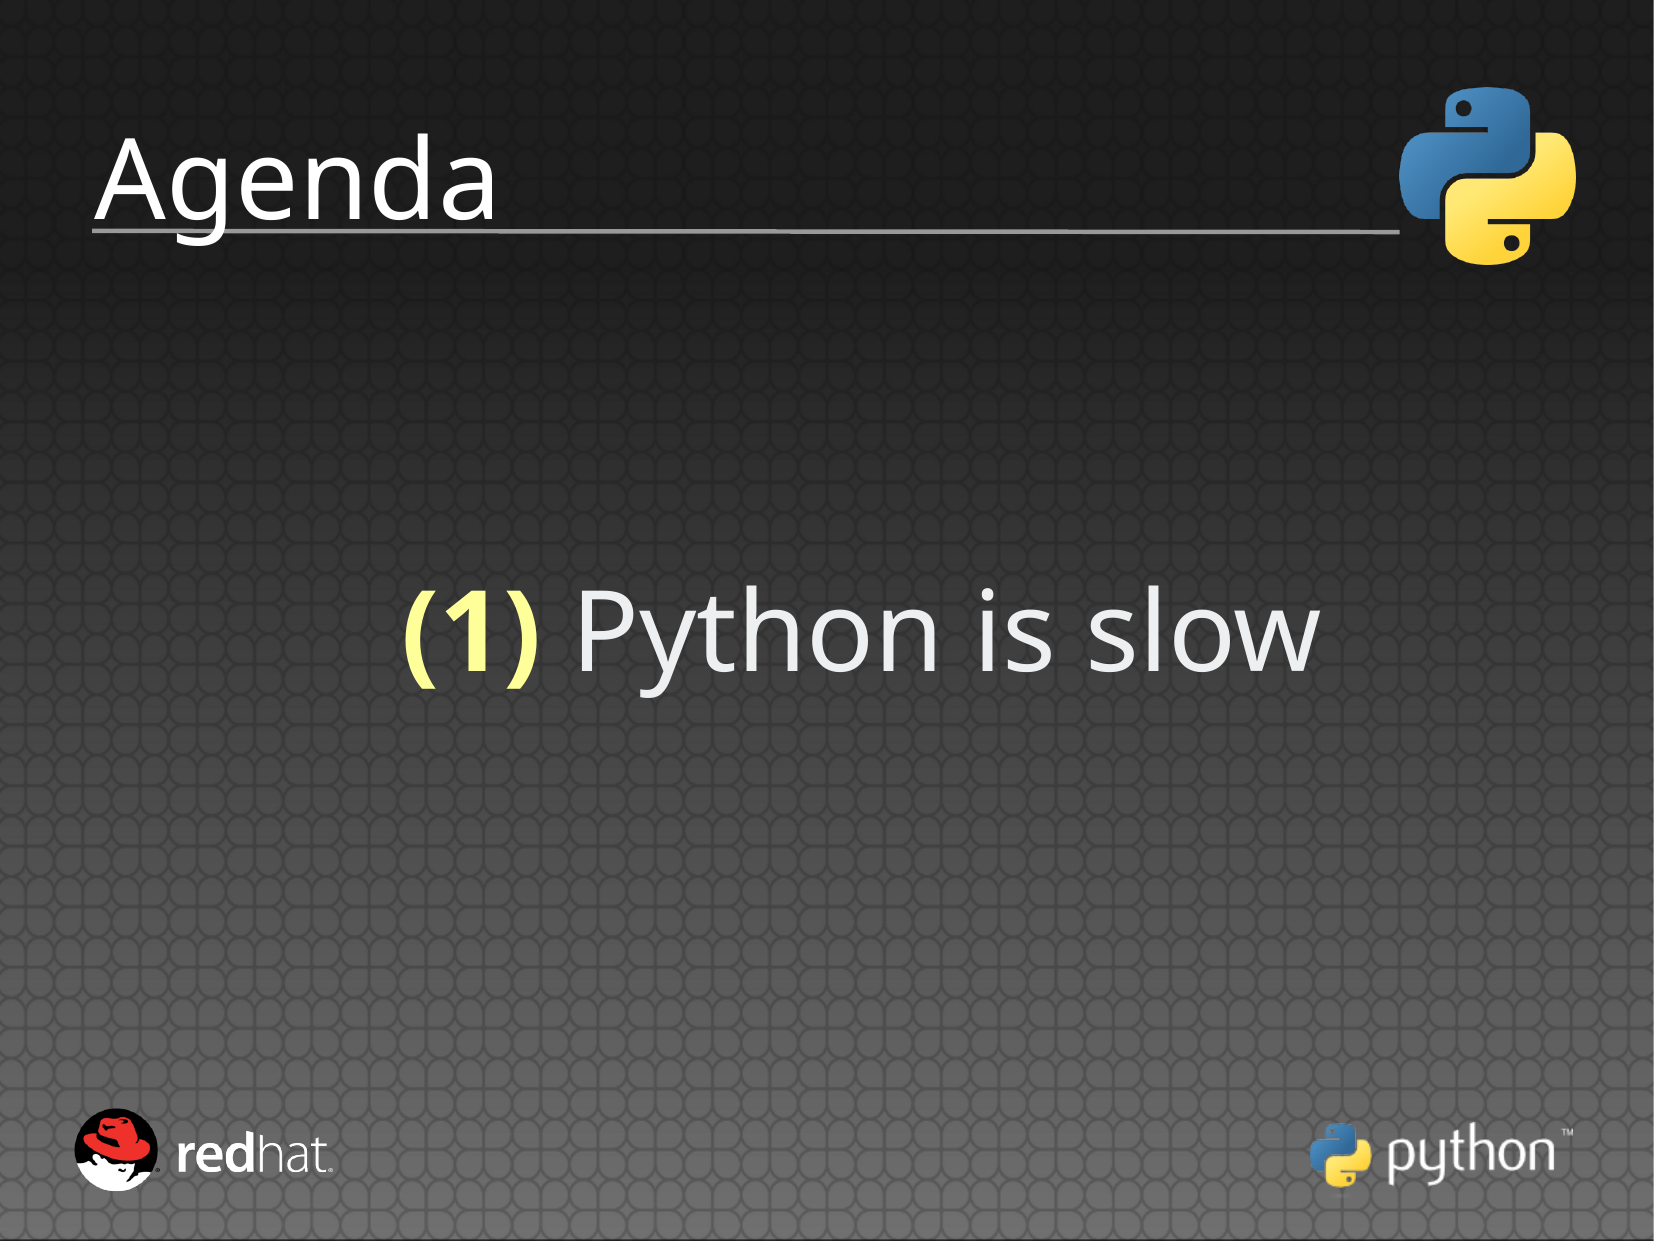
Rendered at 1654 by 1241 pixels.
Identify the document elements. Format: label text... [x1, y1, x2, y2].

list (1) Python is slow [82, 551, 1571, 1130]
title Agenda [94, 100, 1426, 251]
picture [0, 0, 1654, 1241]
